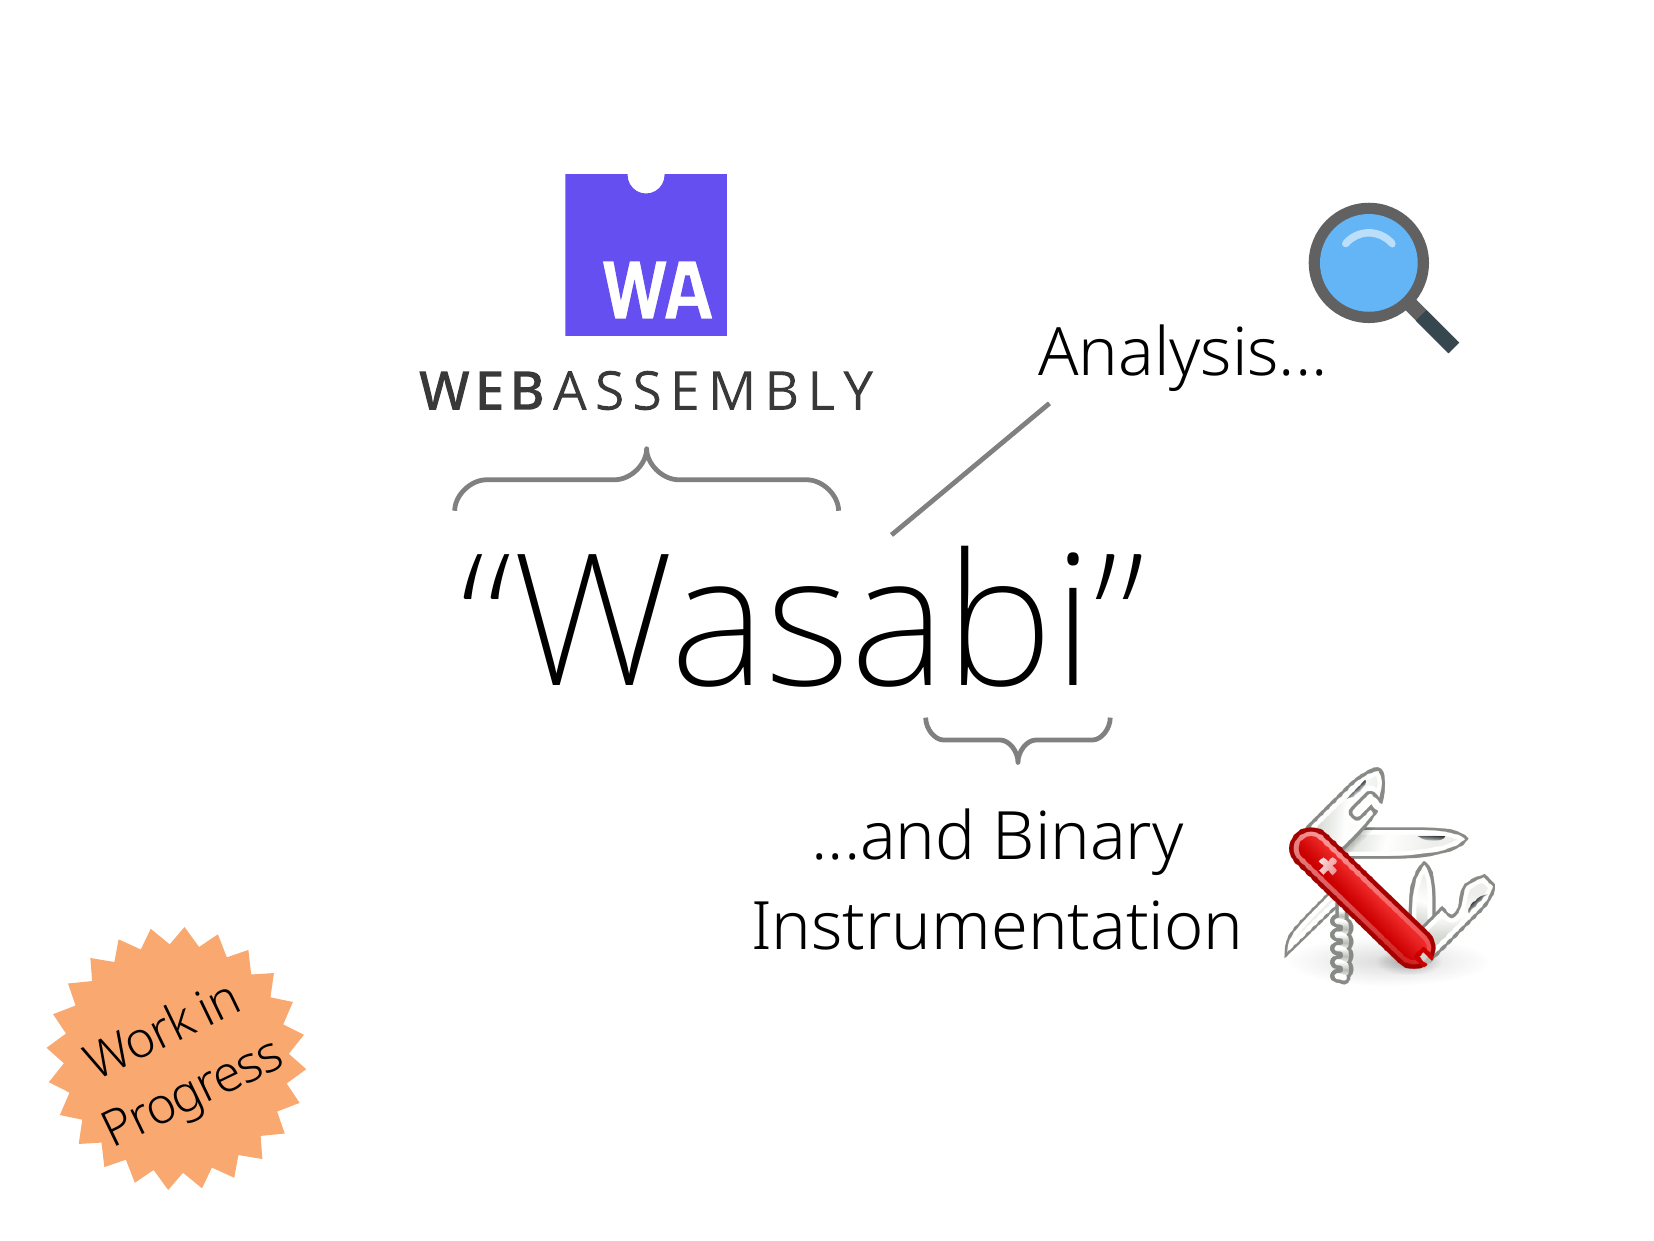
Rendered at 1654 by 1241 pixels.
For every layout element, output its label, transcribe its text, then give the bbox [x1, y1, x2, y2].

text_box ...and Binary Instrumentation [750, 798, 1246, 959]
picture [1291, 185, 1476, 370]
text_box Analysis... [1036, 308, 1330, 390]
picture [419, 174, 874, 411]
text_box Work in Progress [46, 926, 307, 1191]
title “Wasabi” [59, 504, 1548, 725]
picture [1275, 767, 1495, 987]
